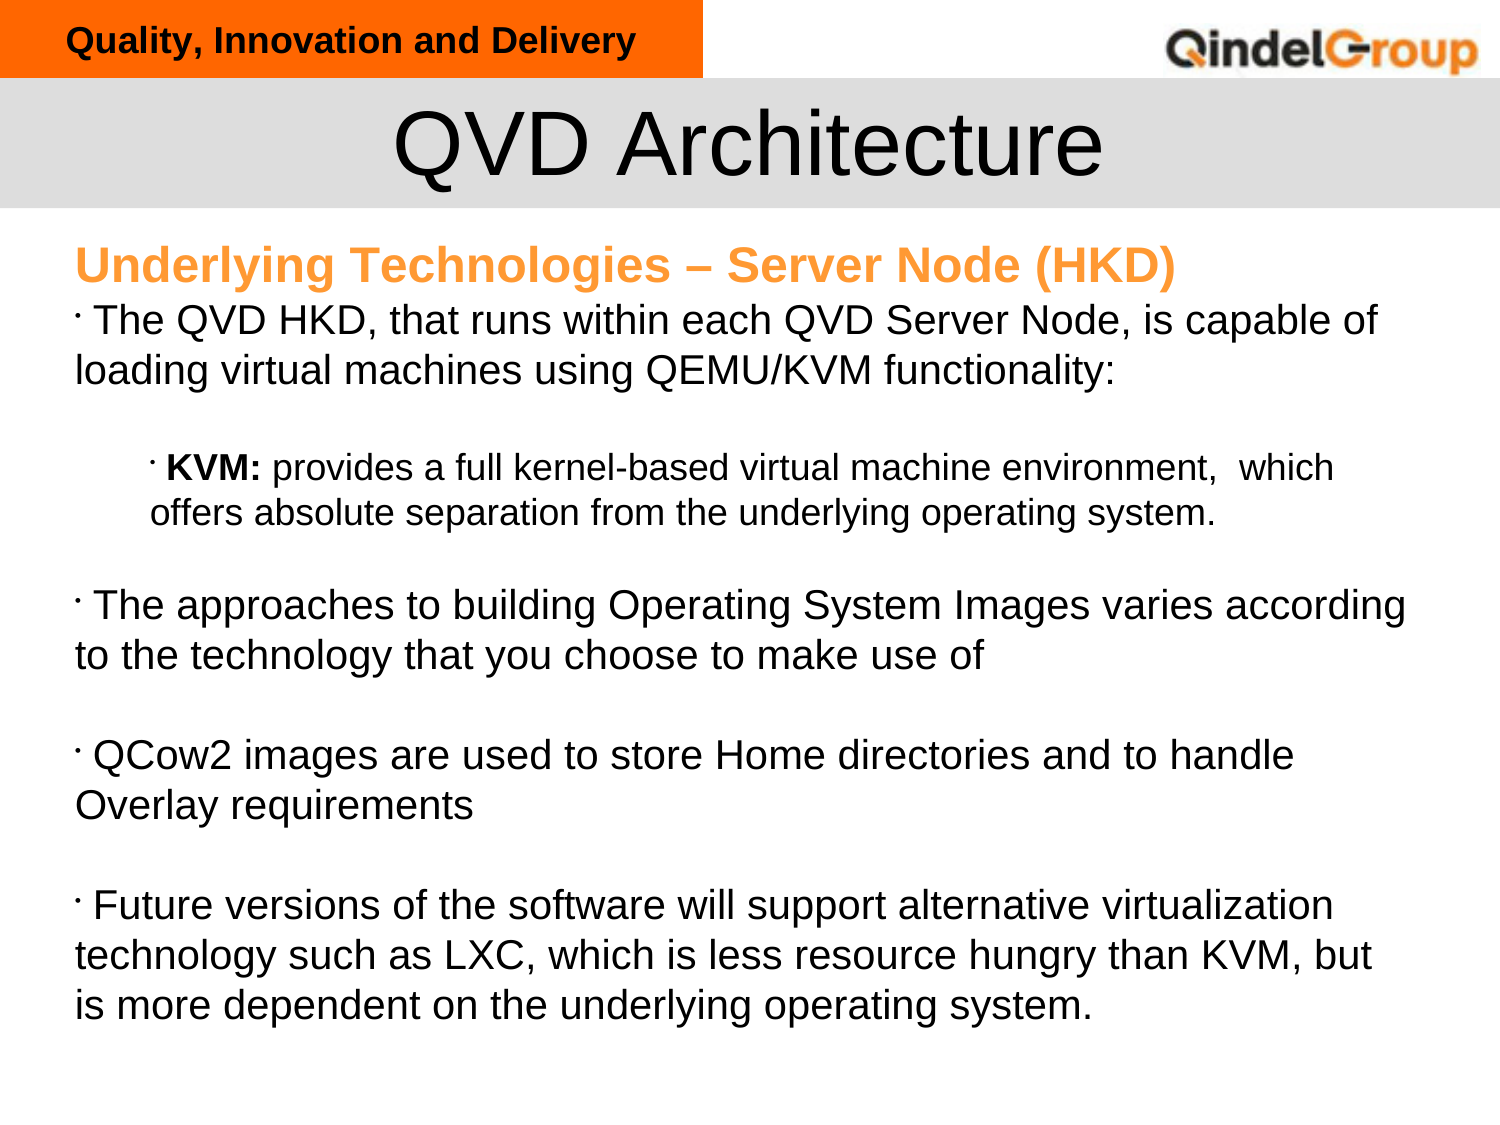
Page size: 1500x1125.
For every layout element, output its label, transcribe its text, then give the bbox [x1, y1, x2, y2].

title QVD Architecture [75, 45, 1426, 224]
picture [1163, 23, 1481, 78]
text_box Underlying Technologies – Server Node (HKD) The QVD HKD, that runs within each QVD Server Node, is capable of loading virtual machines using QEMU/KVM functionality: KVM: provides a full kernel-based virtual machine environment, which offers absolute separation from the underlying operating system. The approaches to building Operating System Images varies according to the technology that you choose to make use of QCow2 images are used to store Home directories and to handle Overlay requirements Future versions of the software will support alternative virtualization technology such as LXC, which is less resource hungry than KVM, but is more dependent on the underlying operating system. [60, 224, 1426, 1036]
